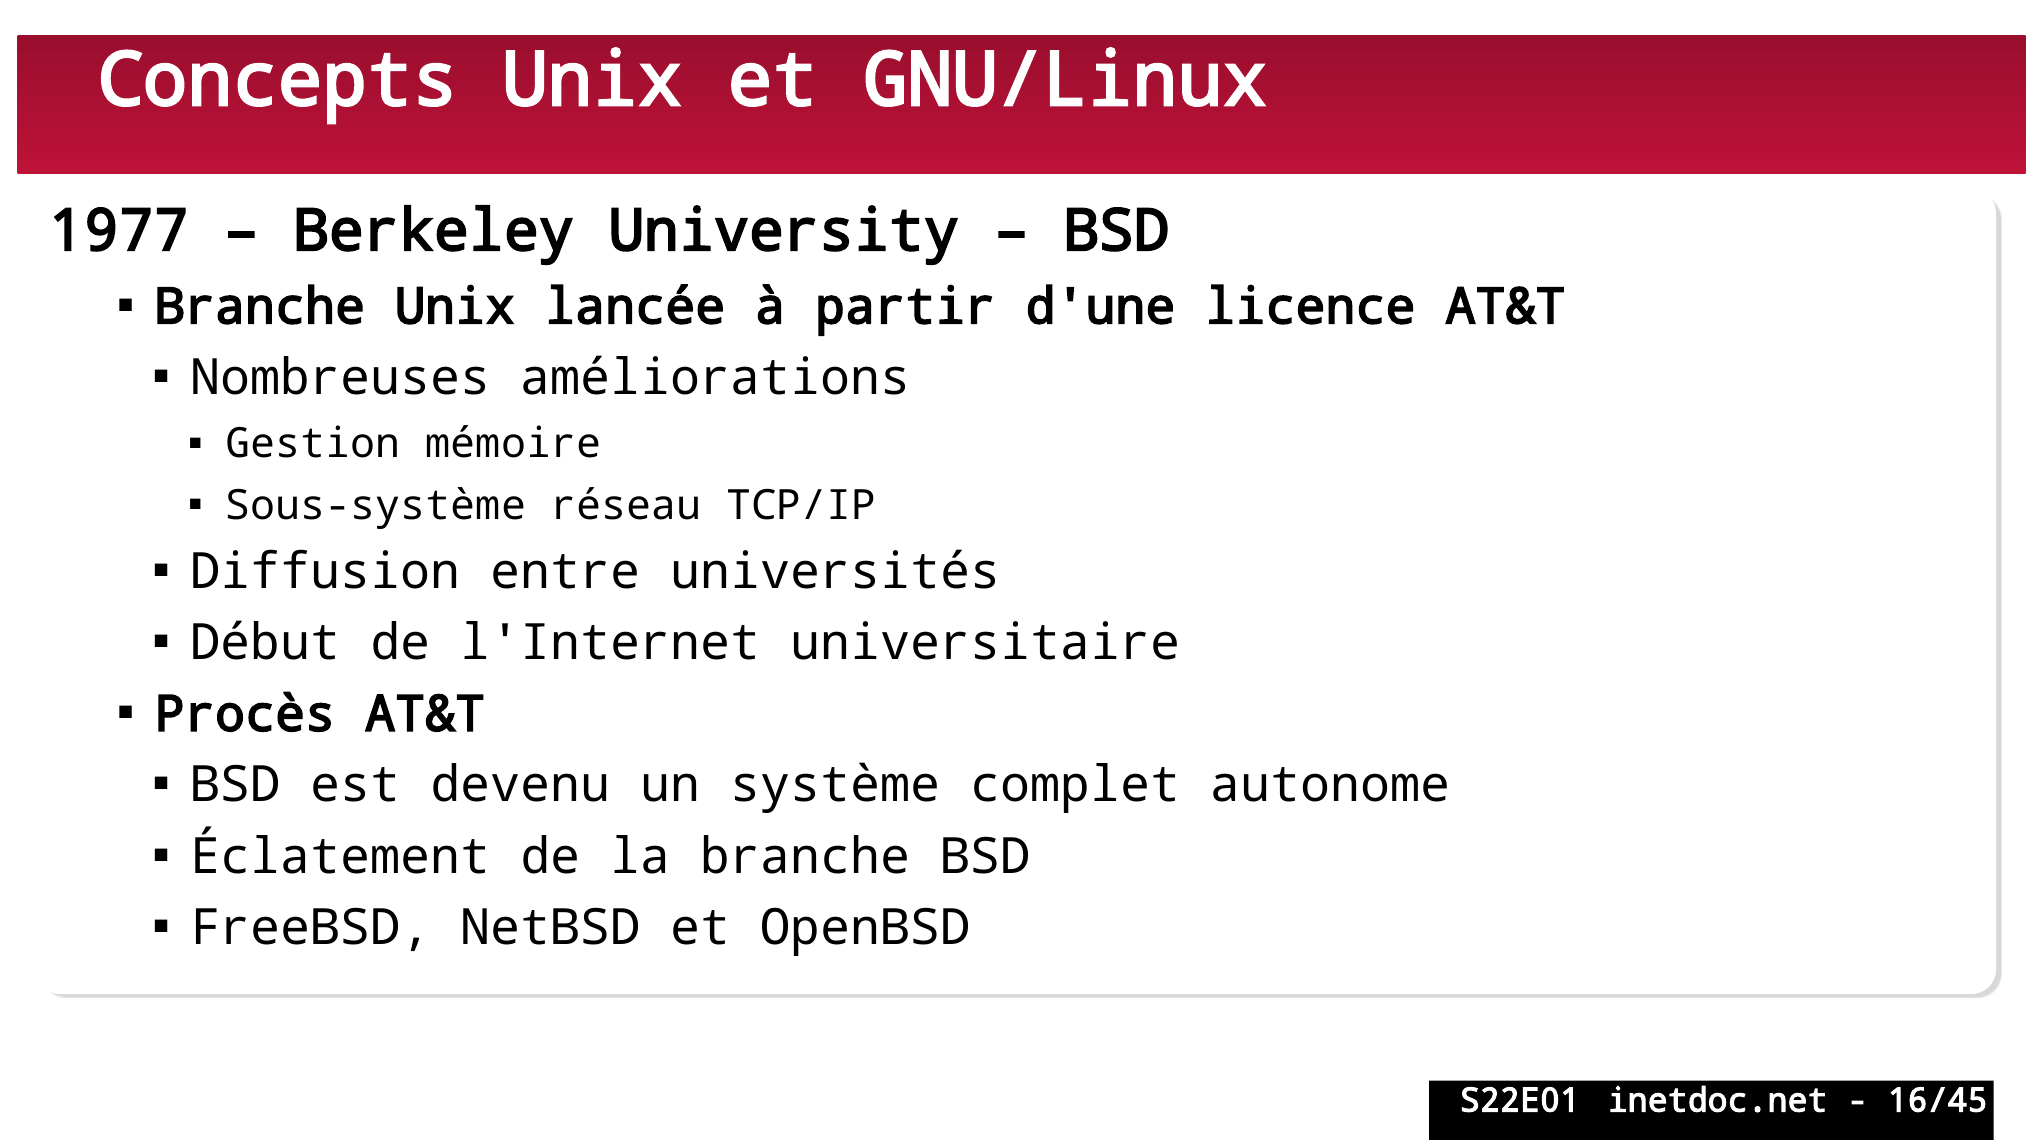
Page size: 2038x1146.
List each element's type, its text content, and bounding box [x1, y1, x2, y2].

text_box S22E01 inetdoc.net - 45/45 [1429, 1080, 1994, 1140]
text_box Concepts Unix et GNU/Linux [17, 35, 2026, 174]
text_box 1977 – Berkeley University – BSD Branche Unix lancée à partir d'une licence AT&T Nombreuses améliorations Gestion mémoire Sous-système réseau TCP/IP Diffusion entre universités Début de l'Internet universitaire Procès AT&T BSD est devenu un système complet autonome Éclatement de la branche BSD FreeBSD, NetBSD et OpenBSD [35, 188, 1997, 994]
